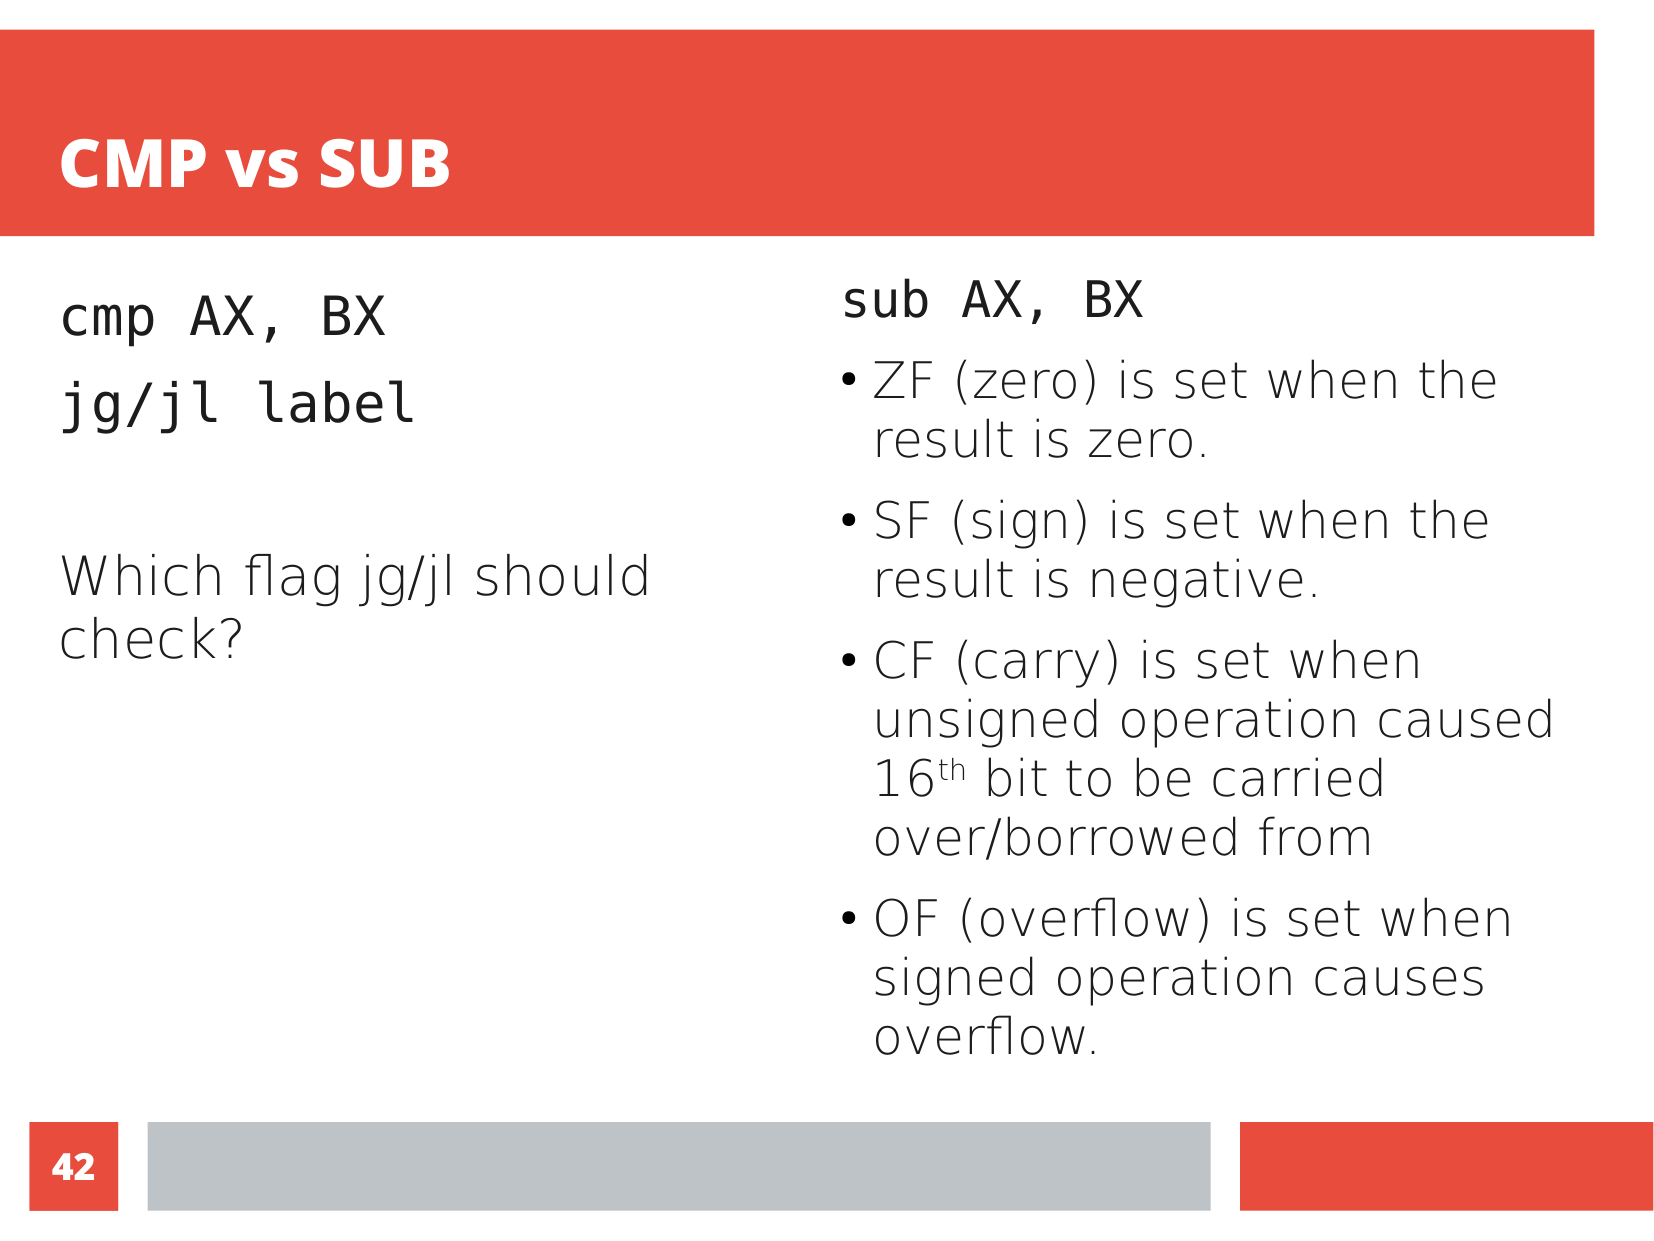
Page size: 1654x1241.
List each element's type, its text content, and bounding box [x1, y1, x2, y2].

list cmp AX, BX jg/jl label Which flag jg/jl should check? [59, 285, 691, 1093]
title CMP vs SUB [59, 59, 1595, 207]
list sub AX, BX ZF (zero) is set when the result is zero. SF (sign) is set when the result is negative. CF (carry) is set when unsigned operation caused 16th bit to be carried over/borrowed from OF (overflow) is set when signed operation causes overflow. [840, 270, 1561, 1068]
